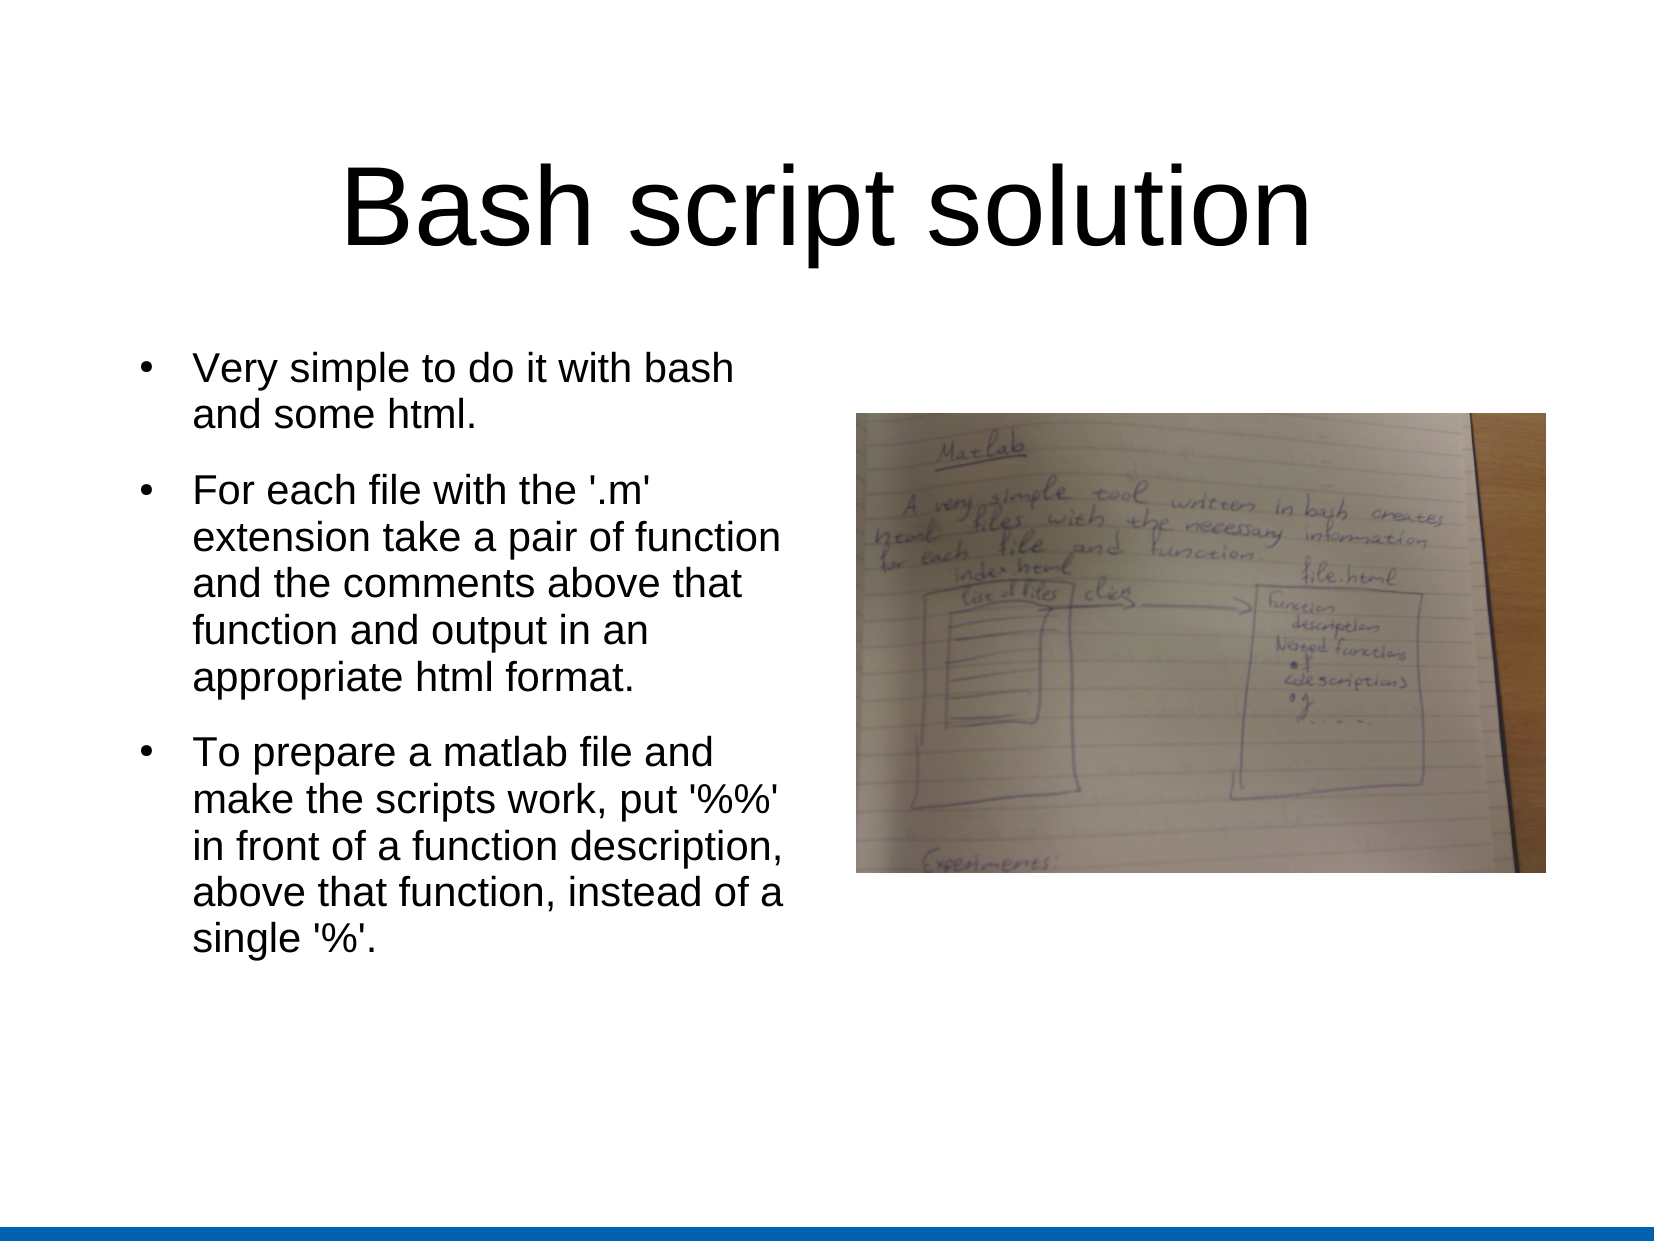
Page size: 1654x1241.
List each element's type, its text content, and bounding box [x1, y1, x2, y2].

picture [856, 413, 1546, 873]
title Bash script solution [121, 102, 1533, 311]
list Very simple to do it with bash and some html. For each file with the '.m' extension take a pair of function and the comments above that function and output in an appropriate html format. To prepare a matlab file and make the scripts work, put '%%' in front of a function description, above that function, instead of a single '%'. [121, 344, 811, 1127]
